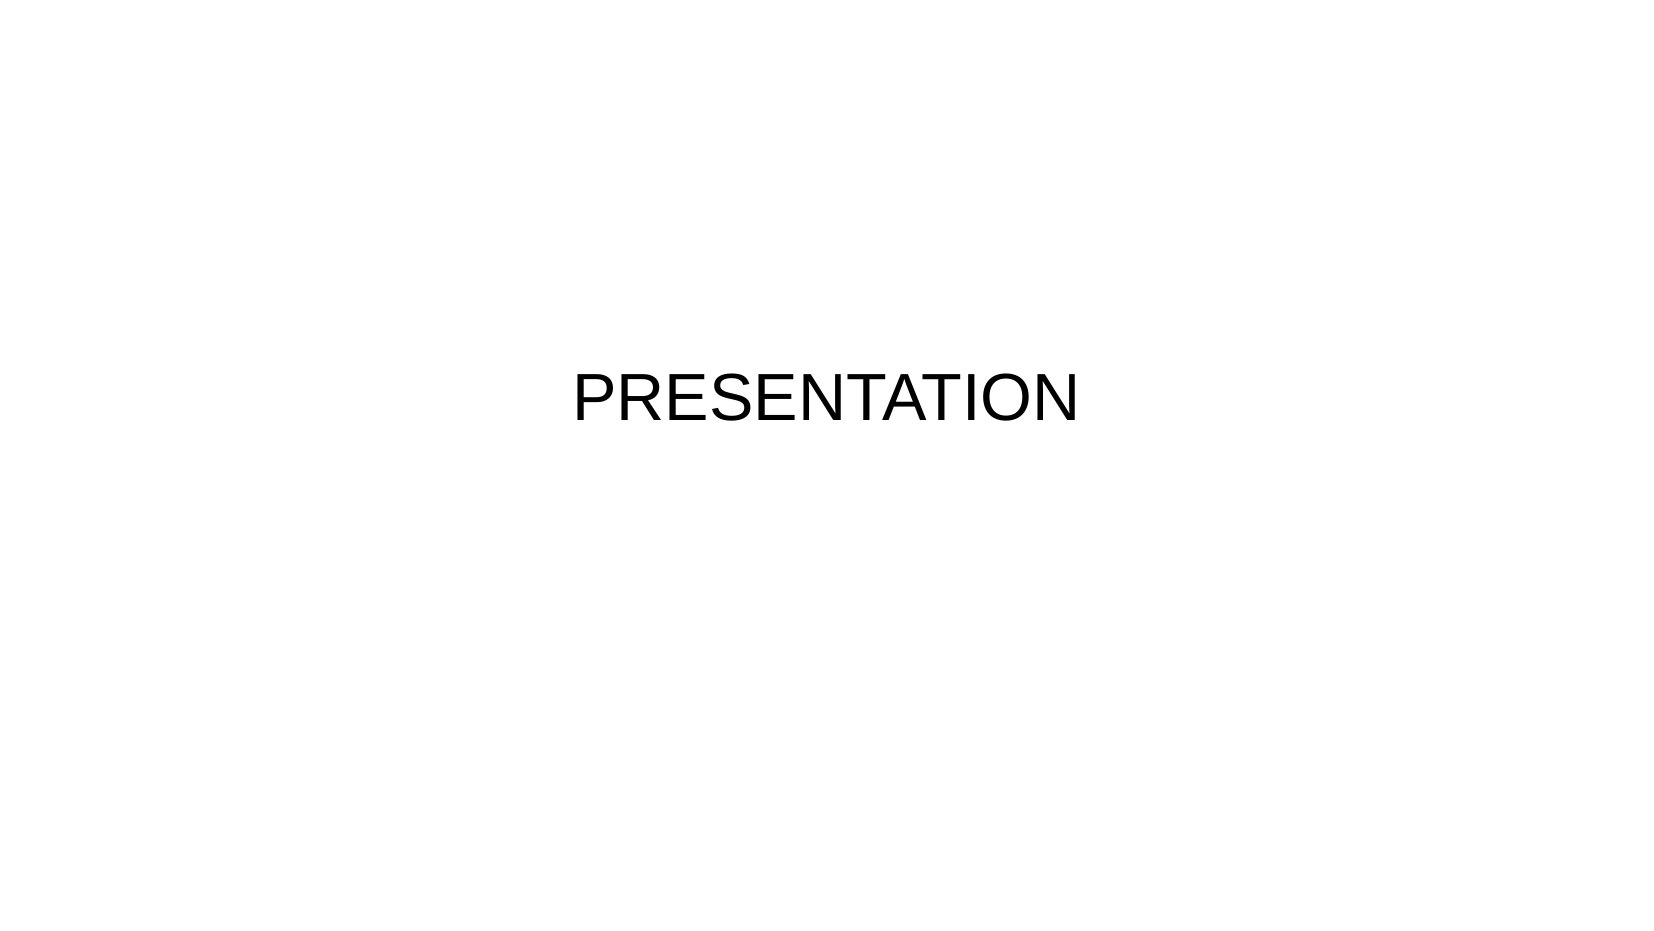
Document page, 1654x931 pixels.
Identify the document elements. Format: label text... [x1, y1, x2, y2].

subtitle PRESENTATION [82, 37, 1571, 757]
